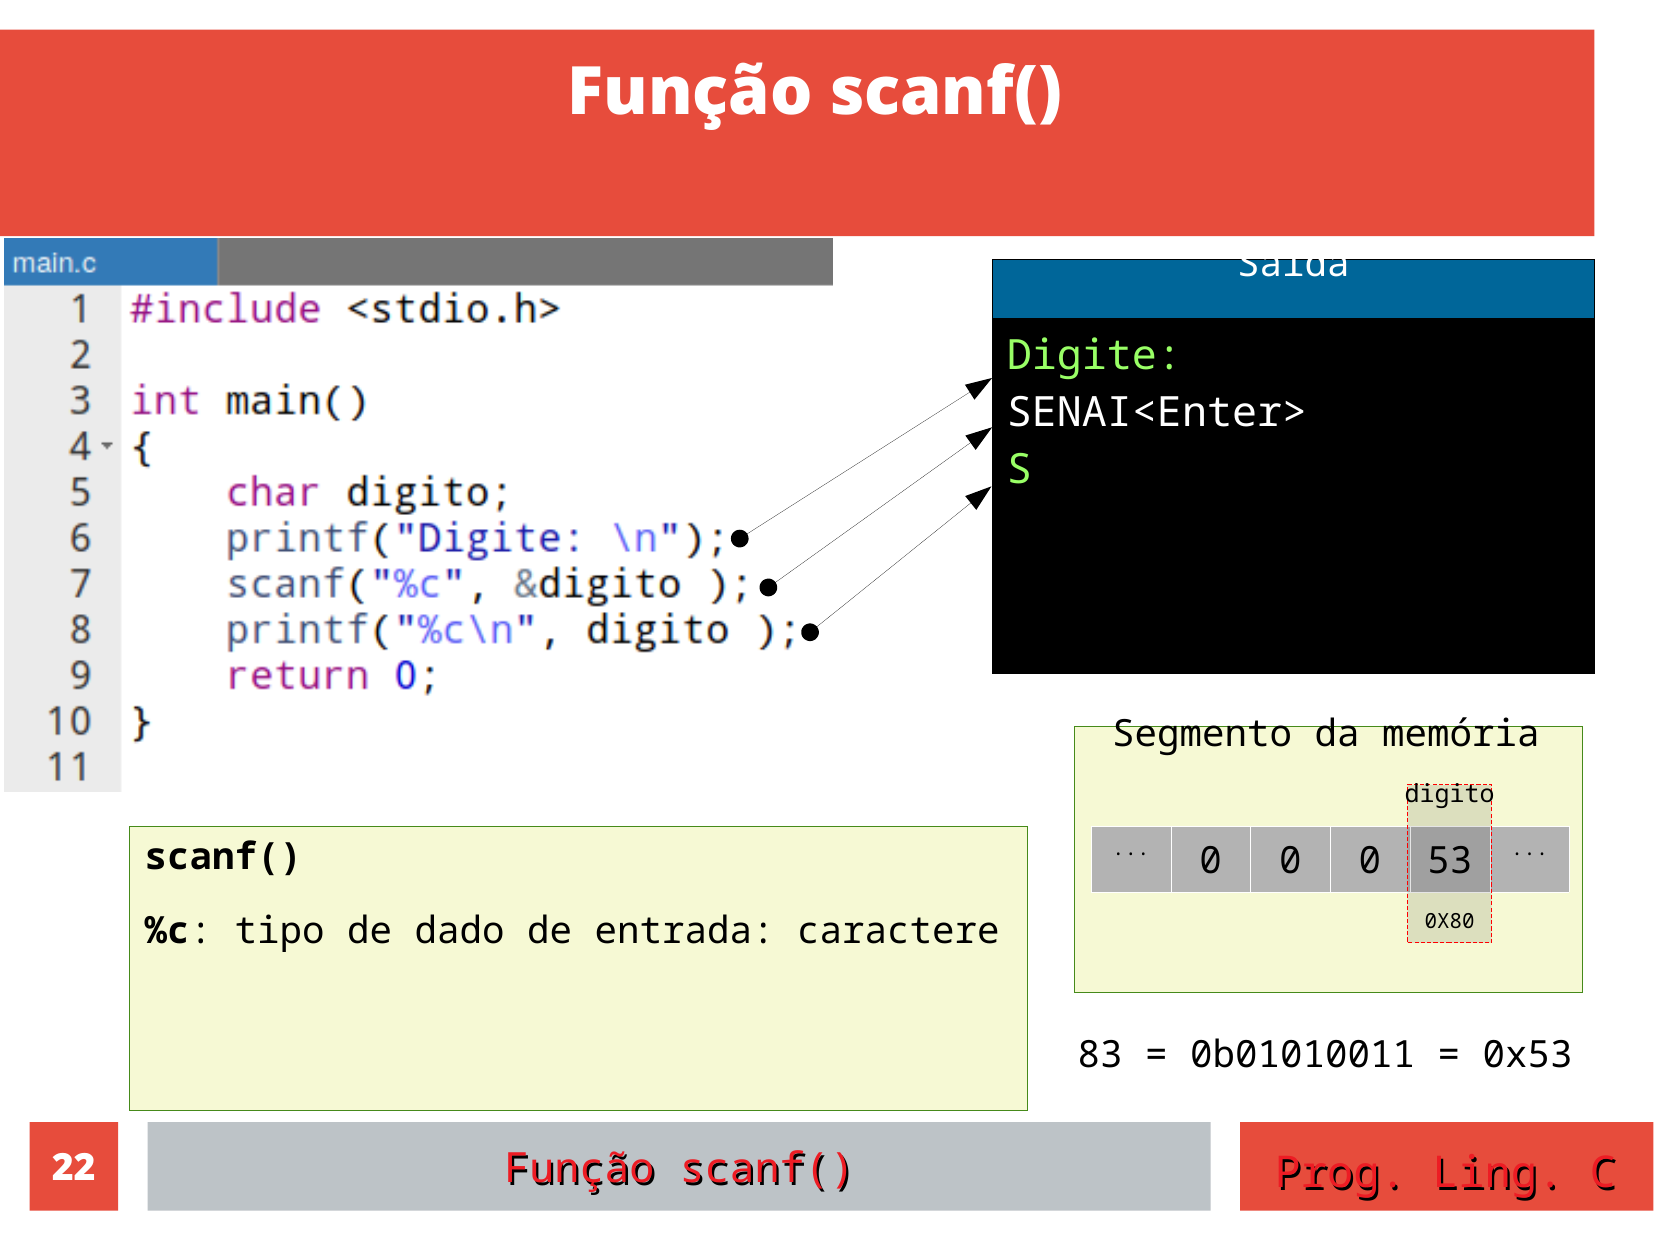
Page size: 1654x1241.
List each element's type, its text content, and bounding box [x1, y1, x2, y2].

table_header 0 [1331, 827, 1407, 892]
text_box Saída [1310, 259, 1320, 274]
table_header 0 [1172, 827, 1250, 892]
table_header ... [1492, 827, 1569, 892]
text_box Digite: SENAI<Enter> S [992, 318, 1595, 674]
text_box digito 0X80 [1407, 784, 1492, 943]
text_box Segmento da memória [1074, 726, 1583, 993]
text_box Saída [992, 259, 1595, 318]
table_header 0 [1251, 827, 1330, 892]
text_box Prog. Ling. C [1233, 1133, 1654, 1202]
title Função scanf() [283, 42, 1347, 225]
text_box 83 = 0b01010011 = 0x53 [1062, 1020, 1595, 1081]
text_box scanf() %c: tipo de dado de entrada: caractere [129, 826, 1028, 1111]
picture [4, 238, 833, 792]
table_header ... [1092, 827, 1171, 892]
text_box Função scanf() [197, 1133, 1162, 1199]
